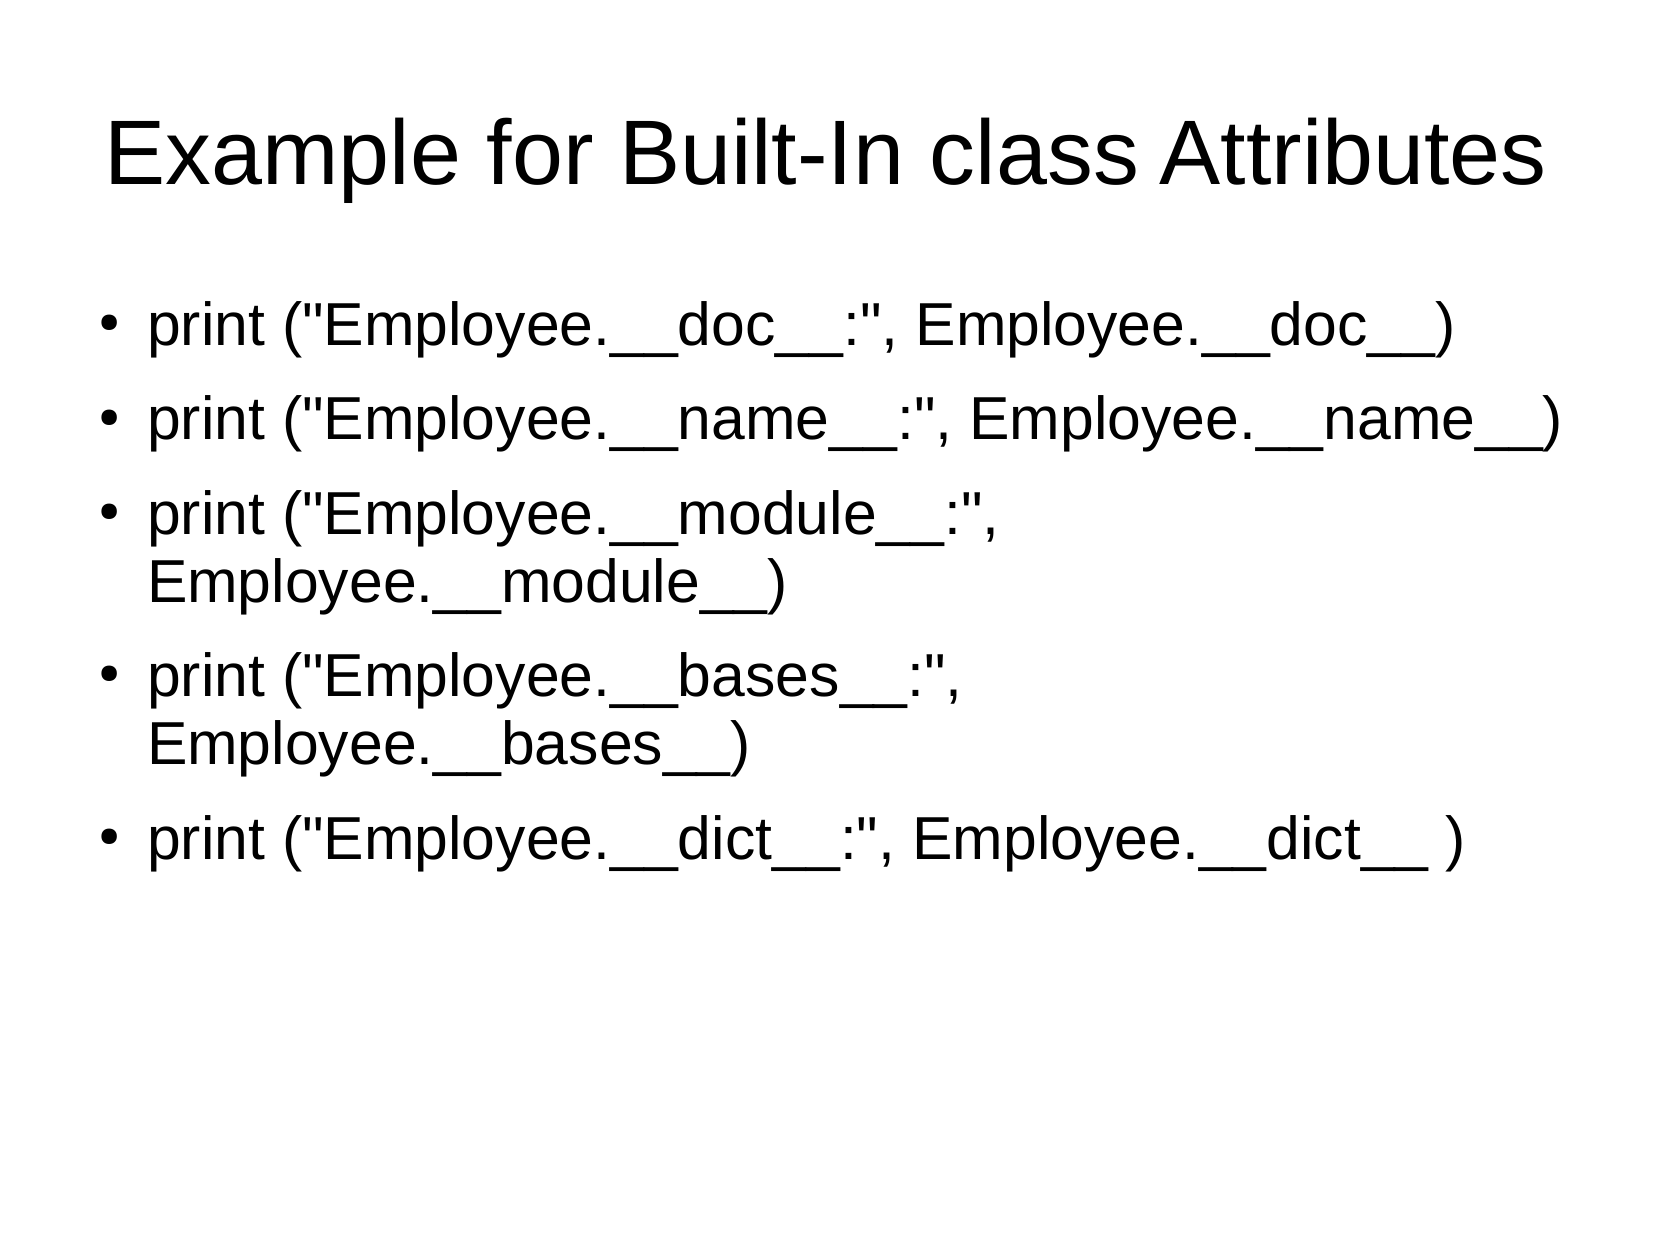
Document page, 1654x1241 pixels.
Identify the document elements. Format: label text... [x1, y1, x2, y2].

title Example for Built-In class Attributes [82, 49, 1571, 257]
list print ("Employee.__doc__:", Employee.__doc__) print ("Employee.__name__:", Employee.__name__) print ("Employee.__module__:", Employee.__module__) print ("Employee.__bases__:", Employee.__bases__) print ("Employee.__dict__:", Employee.__dict__ ) [82, 290, 1571, 1010]
